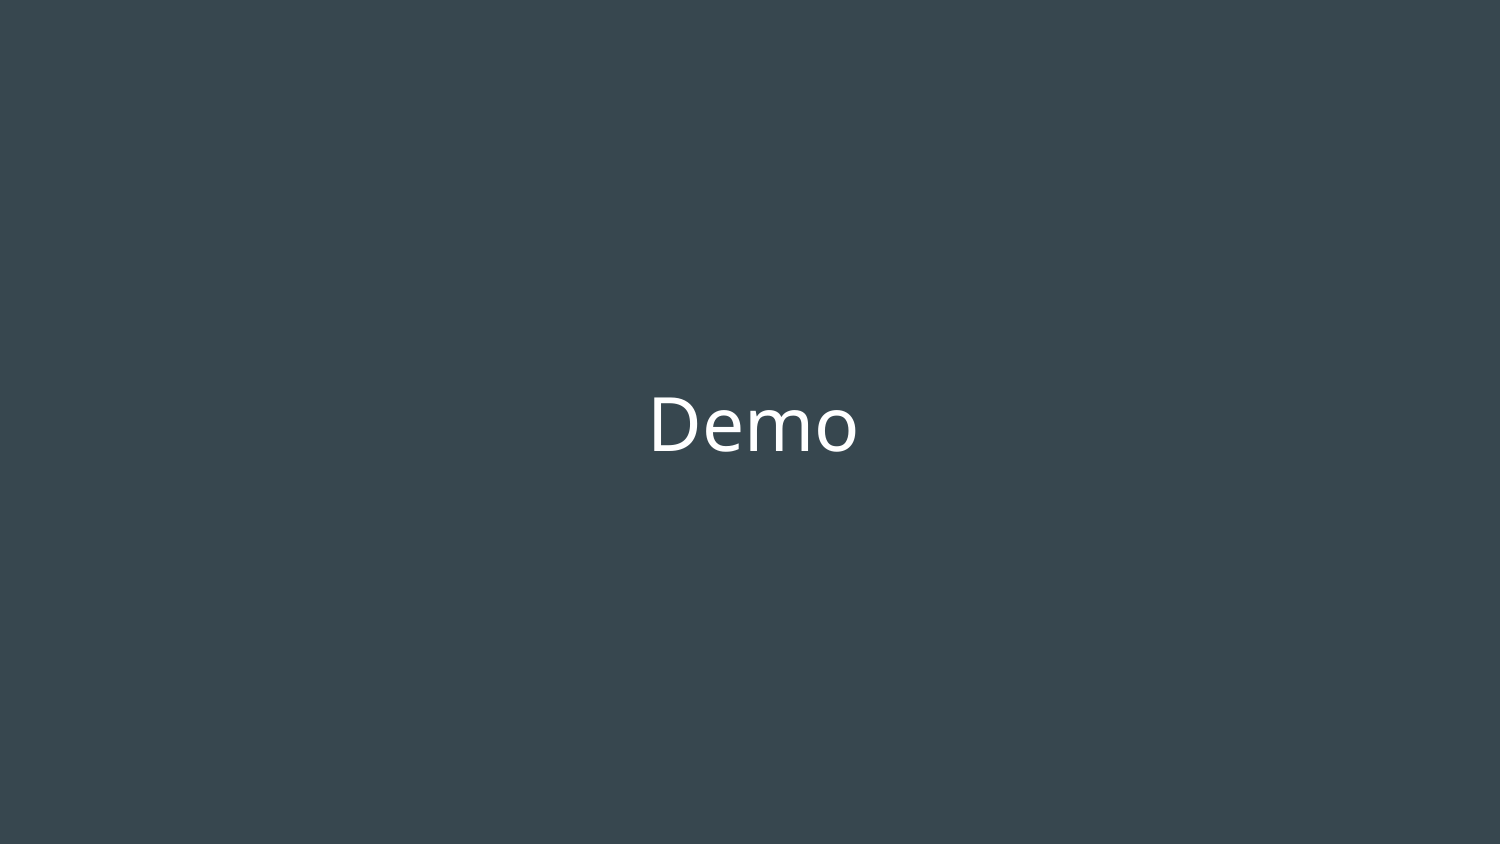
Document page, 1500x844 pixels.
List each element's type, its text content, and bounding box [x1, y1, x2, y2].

title Demo [110, 351, 1399, 493]
